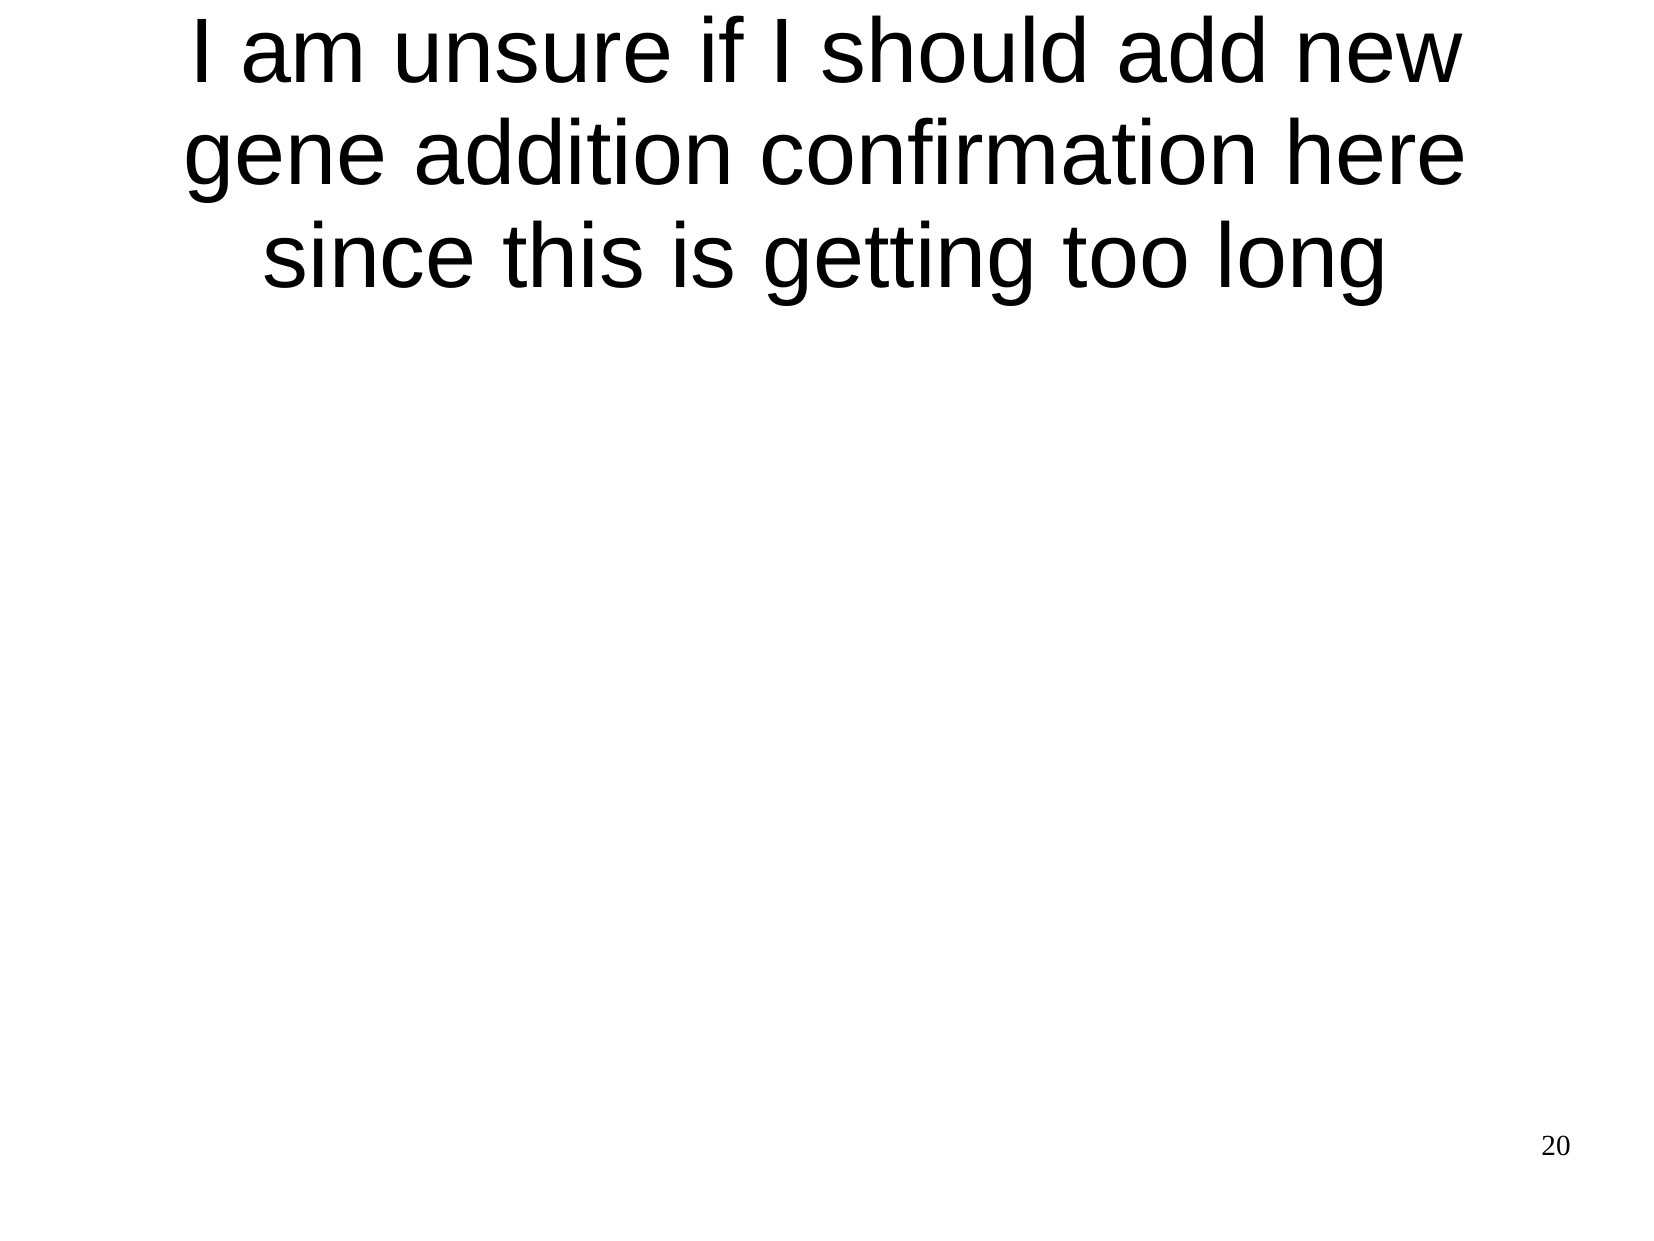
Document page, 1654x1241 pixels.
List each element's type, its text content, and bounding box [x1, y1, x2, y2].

title I am unsure if I should add new gene addition confirmation here since this is getting too long [82, 0, 1571, 308]
